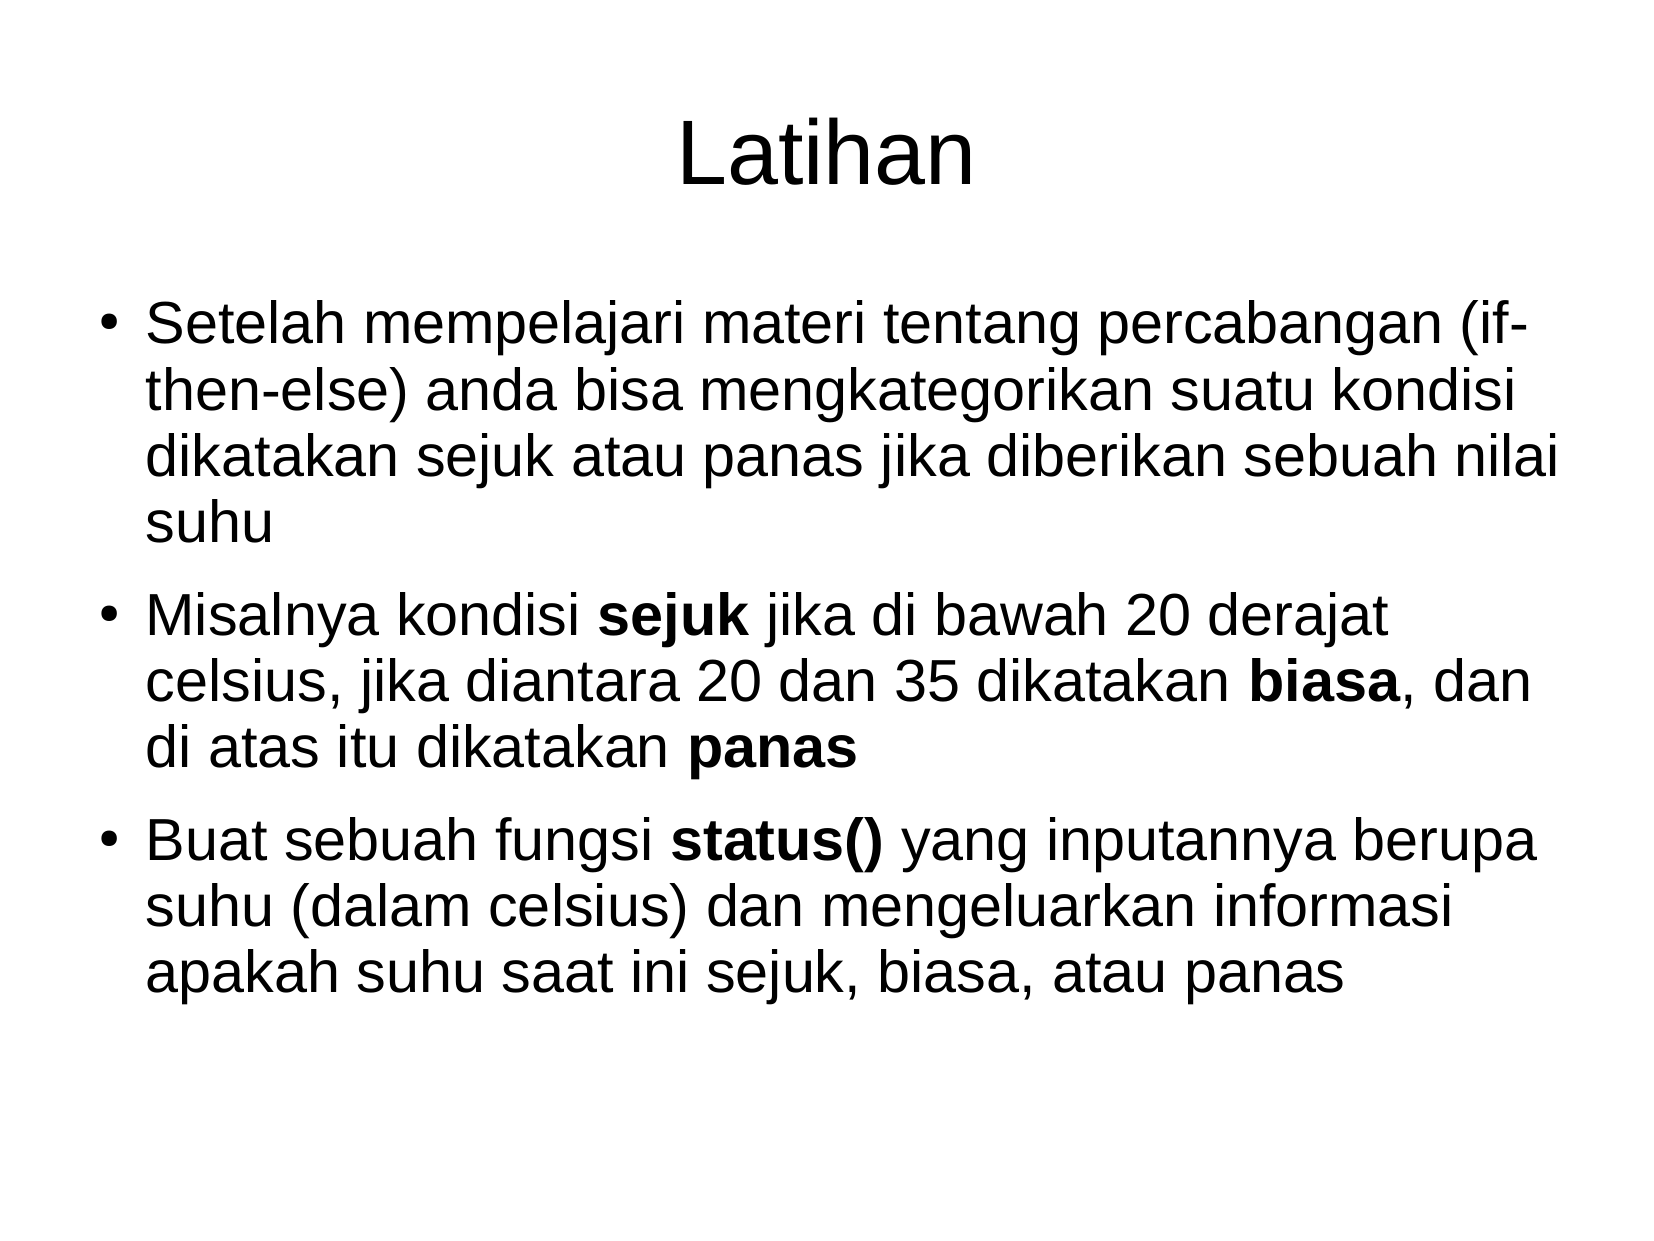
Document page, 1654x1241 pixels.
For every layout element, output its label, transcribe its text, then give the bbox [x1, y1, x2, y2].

title Latihan [82, 49, 1571, 257]
list Setelah mempelajari materi tentang percabangan (if-then-else) anda bisa mengkategorikan suatu kondisi dikatakan sejuk atau panas jika diberikan sebuah nilai suhu Misalnya kondisi sejuk jika di bawah 20 derajat celsius, jika diantara 20 dan 35 dikatakan biasa, dan di atas itu dikatakan panas Buat sebuah fungsi status() yang inputannya berupa suhu (dalam celsius) dan mengeluarkan informasi apakah suhu saat ini sejuk, biasa, atau panas [82, 290, 1571, 1010]
